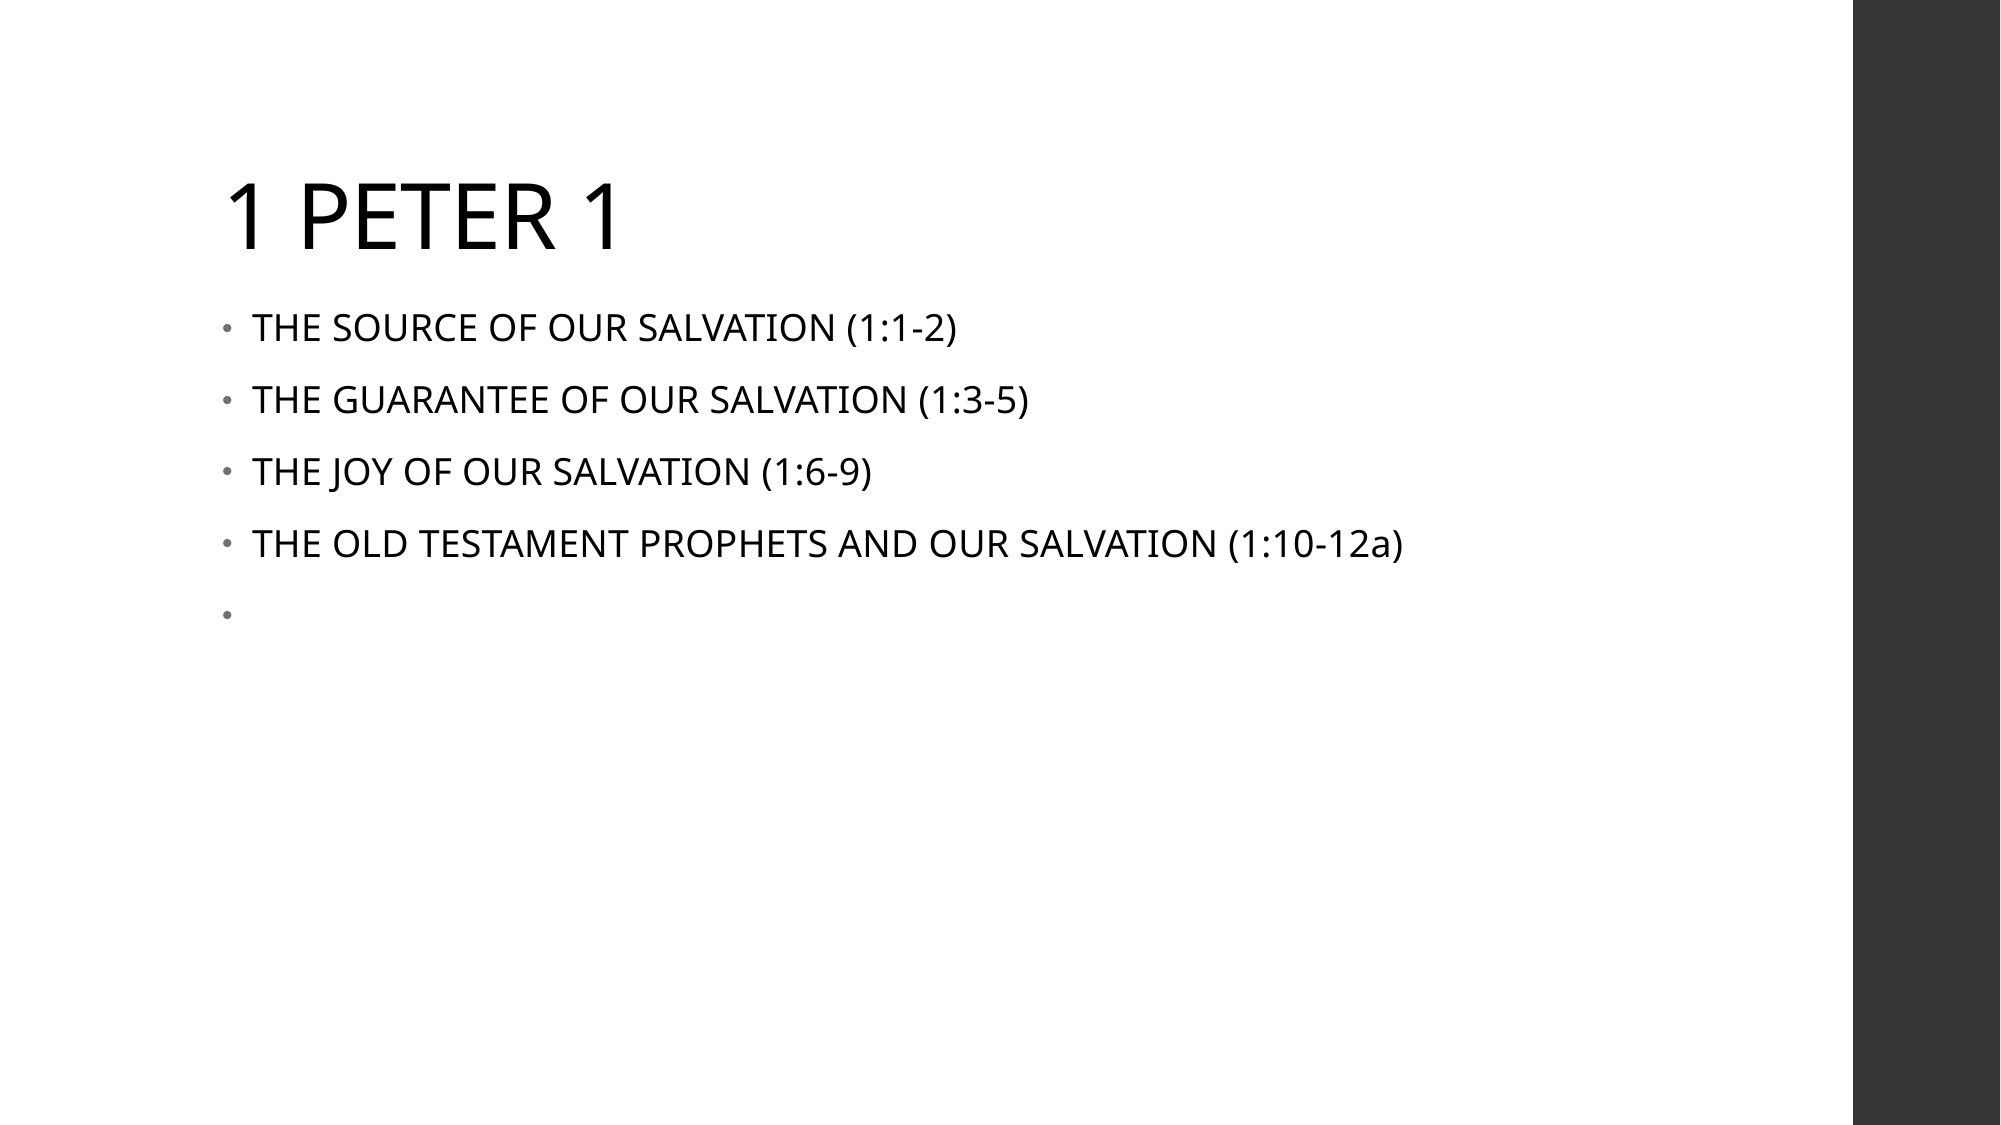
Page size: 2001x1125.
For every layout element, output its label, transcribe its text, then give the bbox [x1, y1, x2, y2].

title 1 PETER 1 [206, 60, 1797, 278]
list THE SOURCE OF OUR SALVATION (1:1-2) THE GUARANTEE OF OUR SALVATION (1:3-5) THE JOY OF OUR SALVATION (1:6-9) THE OLD TESTAMENT PROPHETS AND OUR SALVATION (1:10-12a) [206, 299, 1617, 1014]
